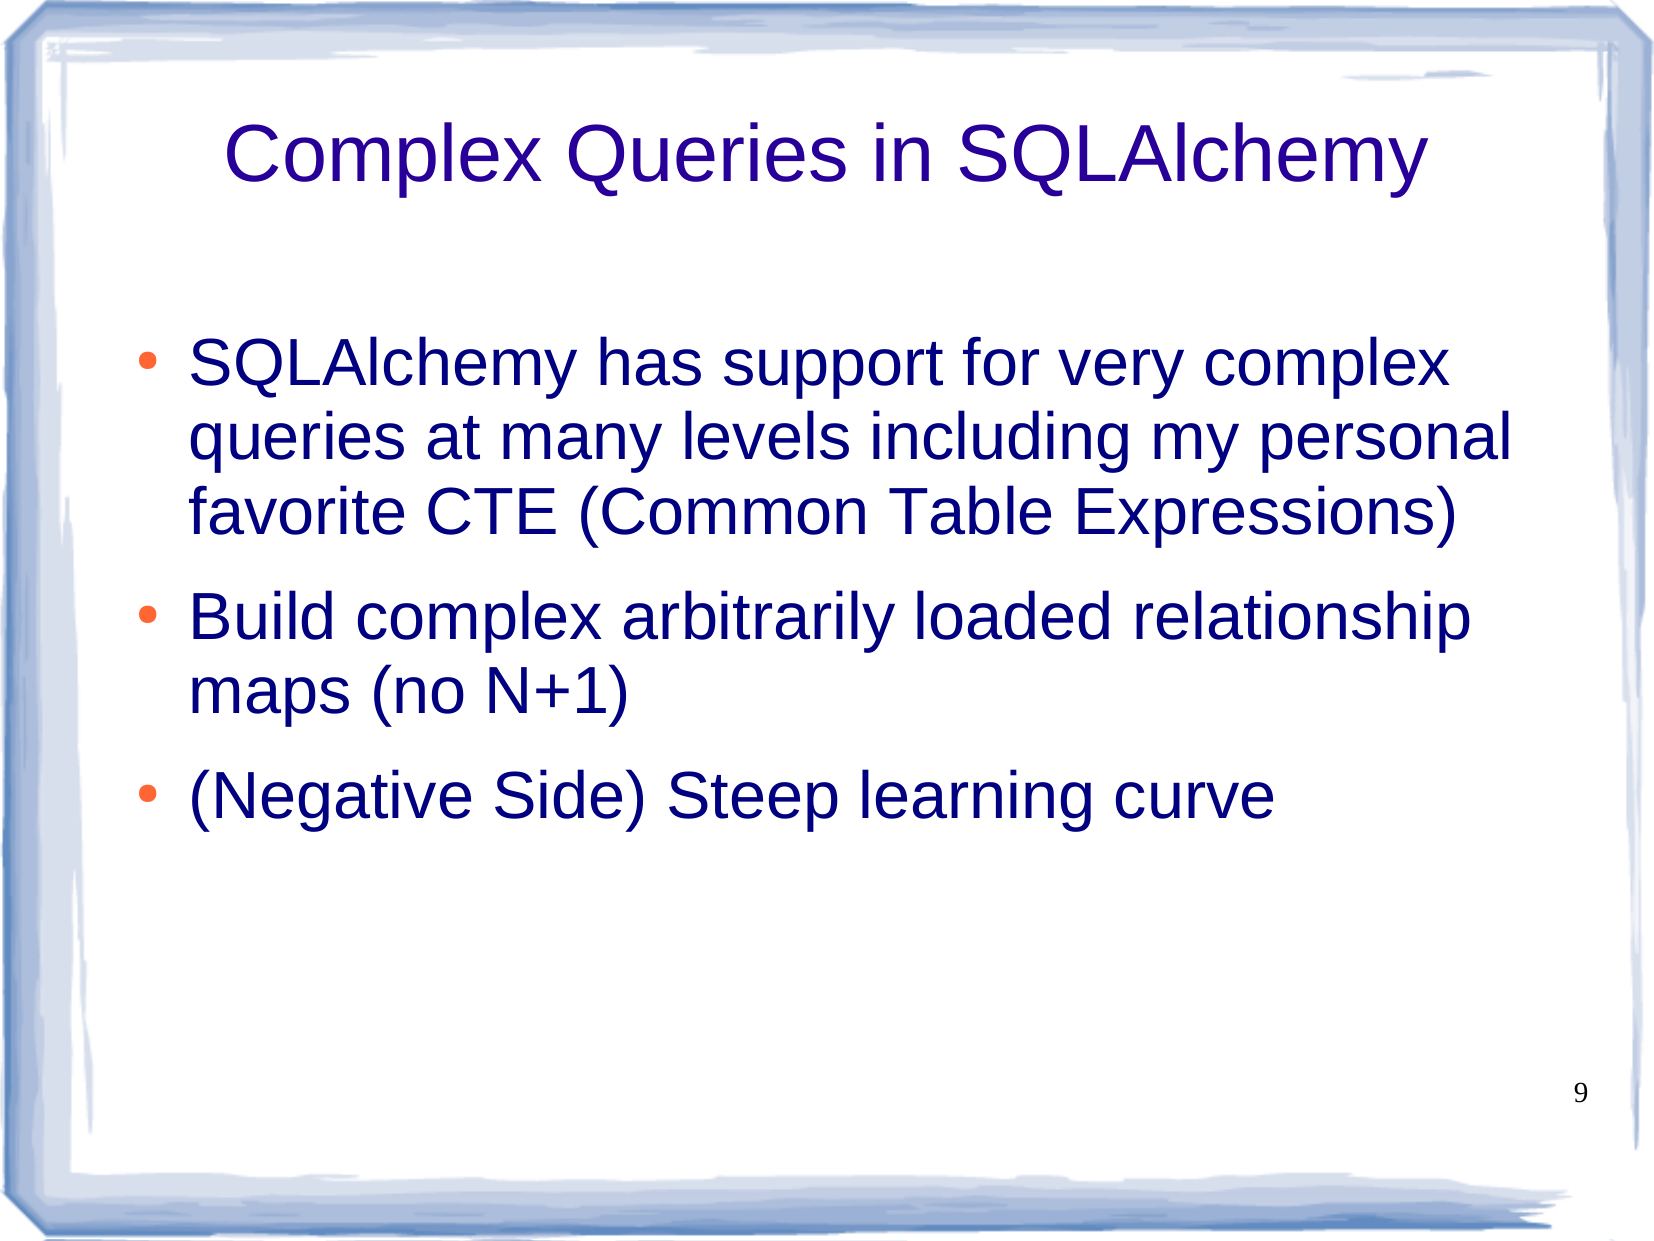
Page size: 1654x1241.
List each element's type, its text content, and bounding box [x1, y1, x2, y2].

picture [0, 0, 1654, 1241]
title Complex Queries in SQLAlchemy [82, 49, 1571, 257]
list SQLAlchemy has support for very complex queries at many levels including my personal favorite CTE (Common Table Expressions) Build complex arbitrarily loaded relationship maps (no N+1) (Negative Side) Steep learning curve [118, 324, 1571, 1004]
